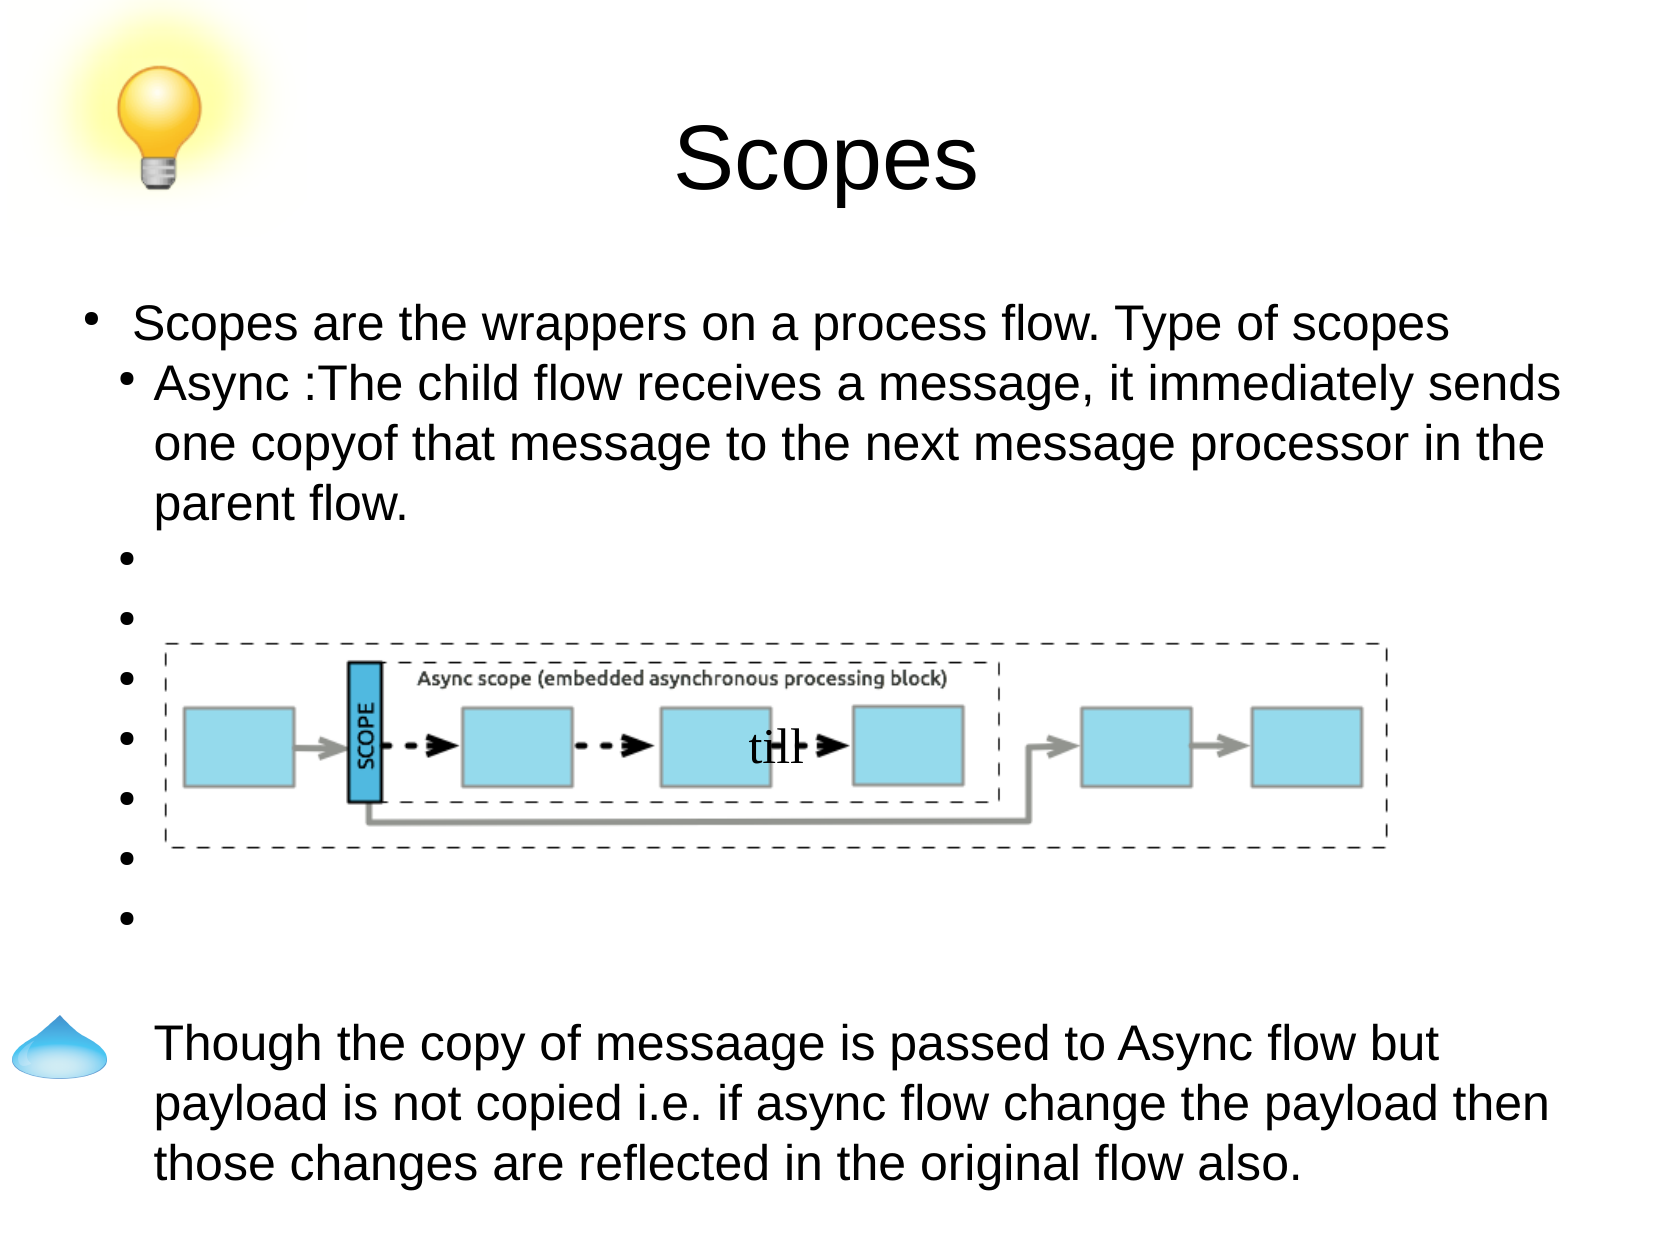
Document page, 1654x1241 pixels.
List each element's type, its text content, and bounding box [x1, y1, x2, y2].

text_box Scopes [82, 49, 1571, 257]
picture [12, 1015, 107, 1079]
picture [7, 0, 307, 237]
picture [159, 637, 1394, 855]
text_box Scopes are the wrappers on a process flow. Type of scopes Async :The child flow receives a message, it immediately sends one copyof that message to the next message processor in the parent flow. Though the copy of messaage is passed to Async flow but payload is not copied i.e. if async flow change the payload then those changes are reflected in the original flow also. [82, 290, 1571, 1010]
